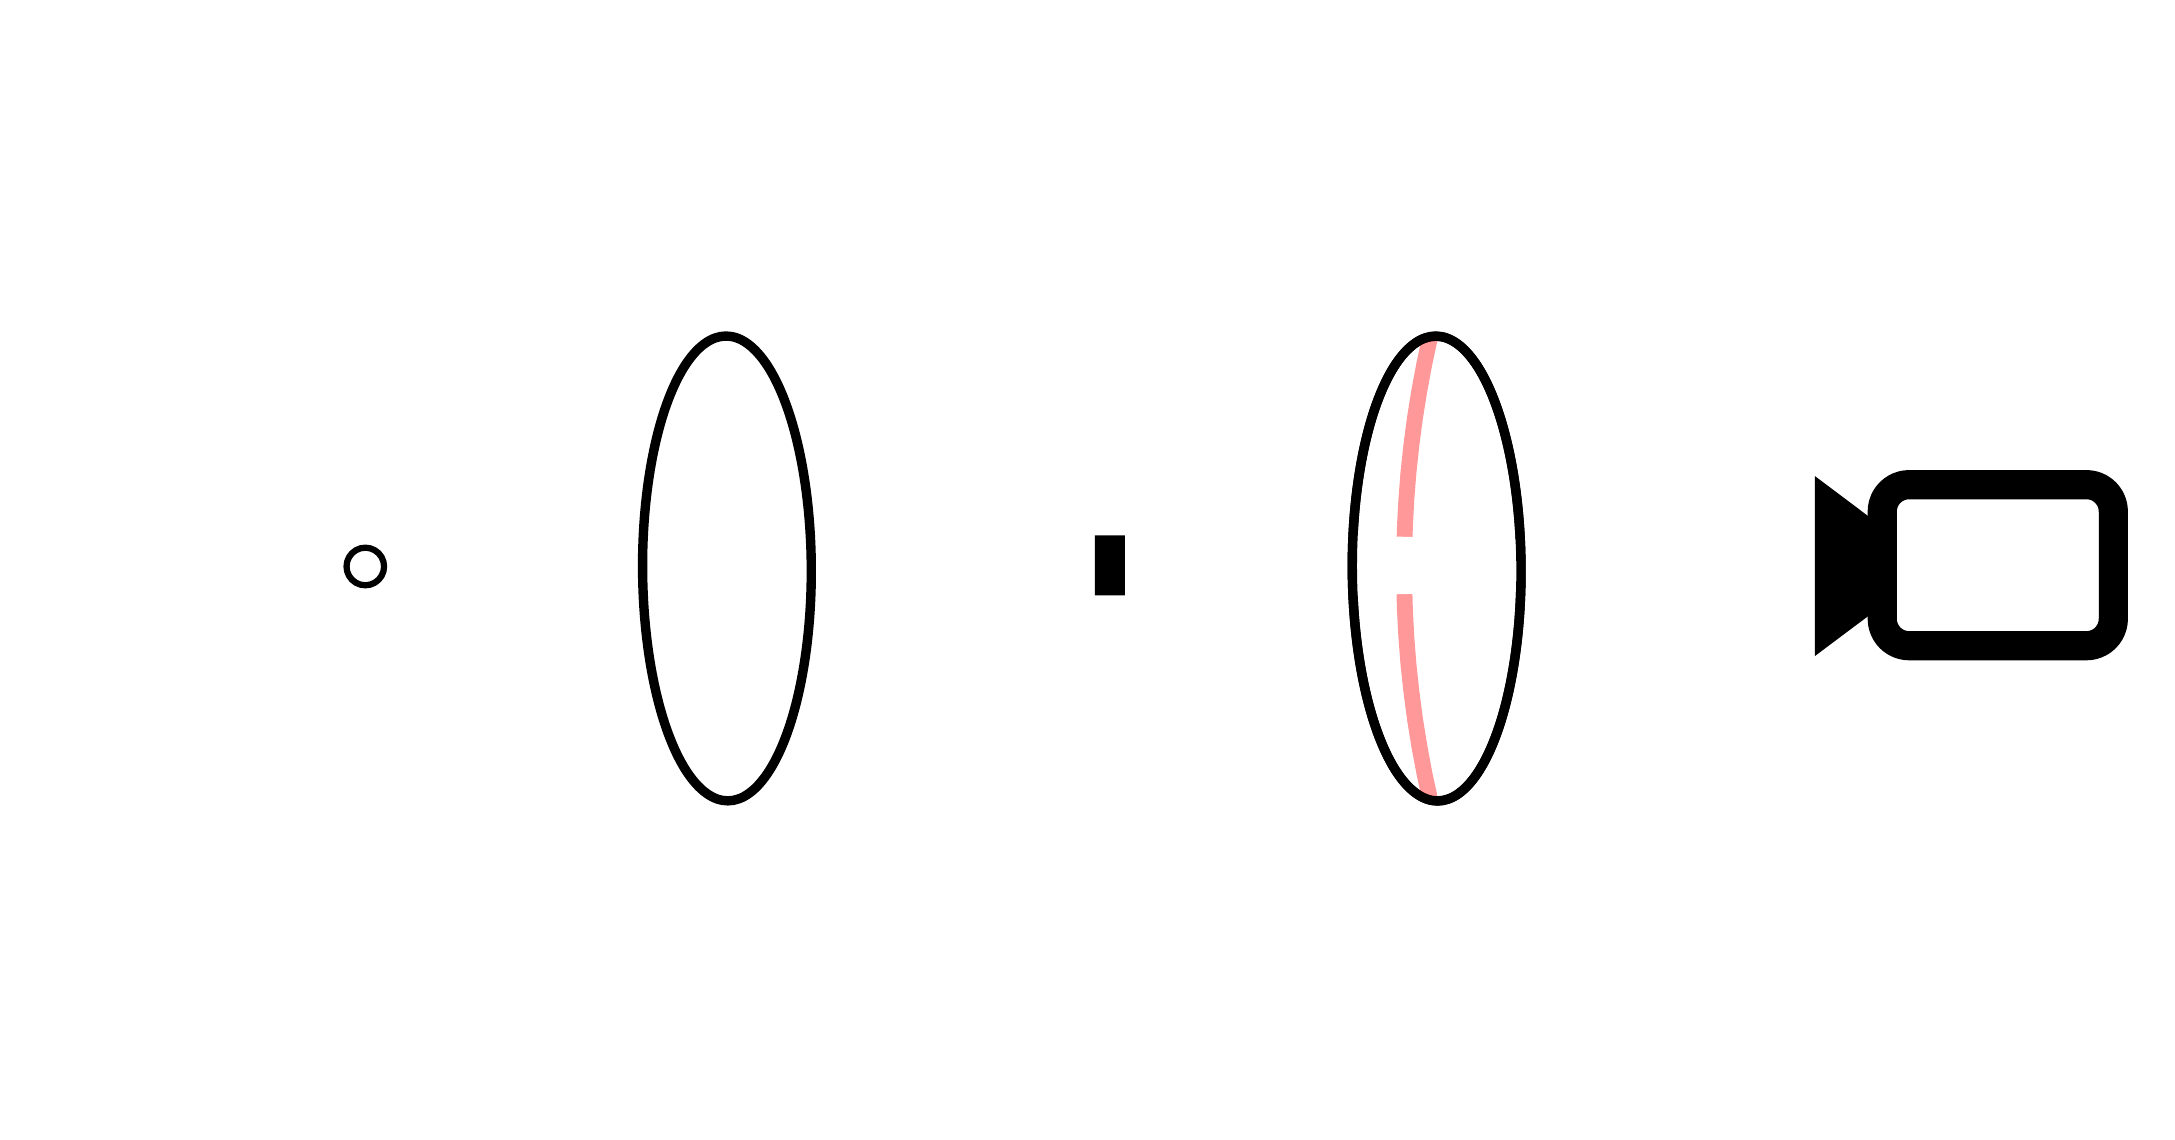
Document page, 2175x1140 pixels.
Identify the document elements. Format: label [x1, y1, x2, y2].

text_box [1814, 476, 1875, 657]
text_box [642, 0, 1747, 1140]
text_box [1882, 484, 2114, 646]
